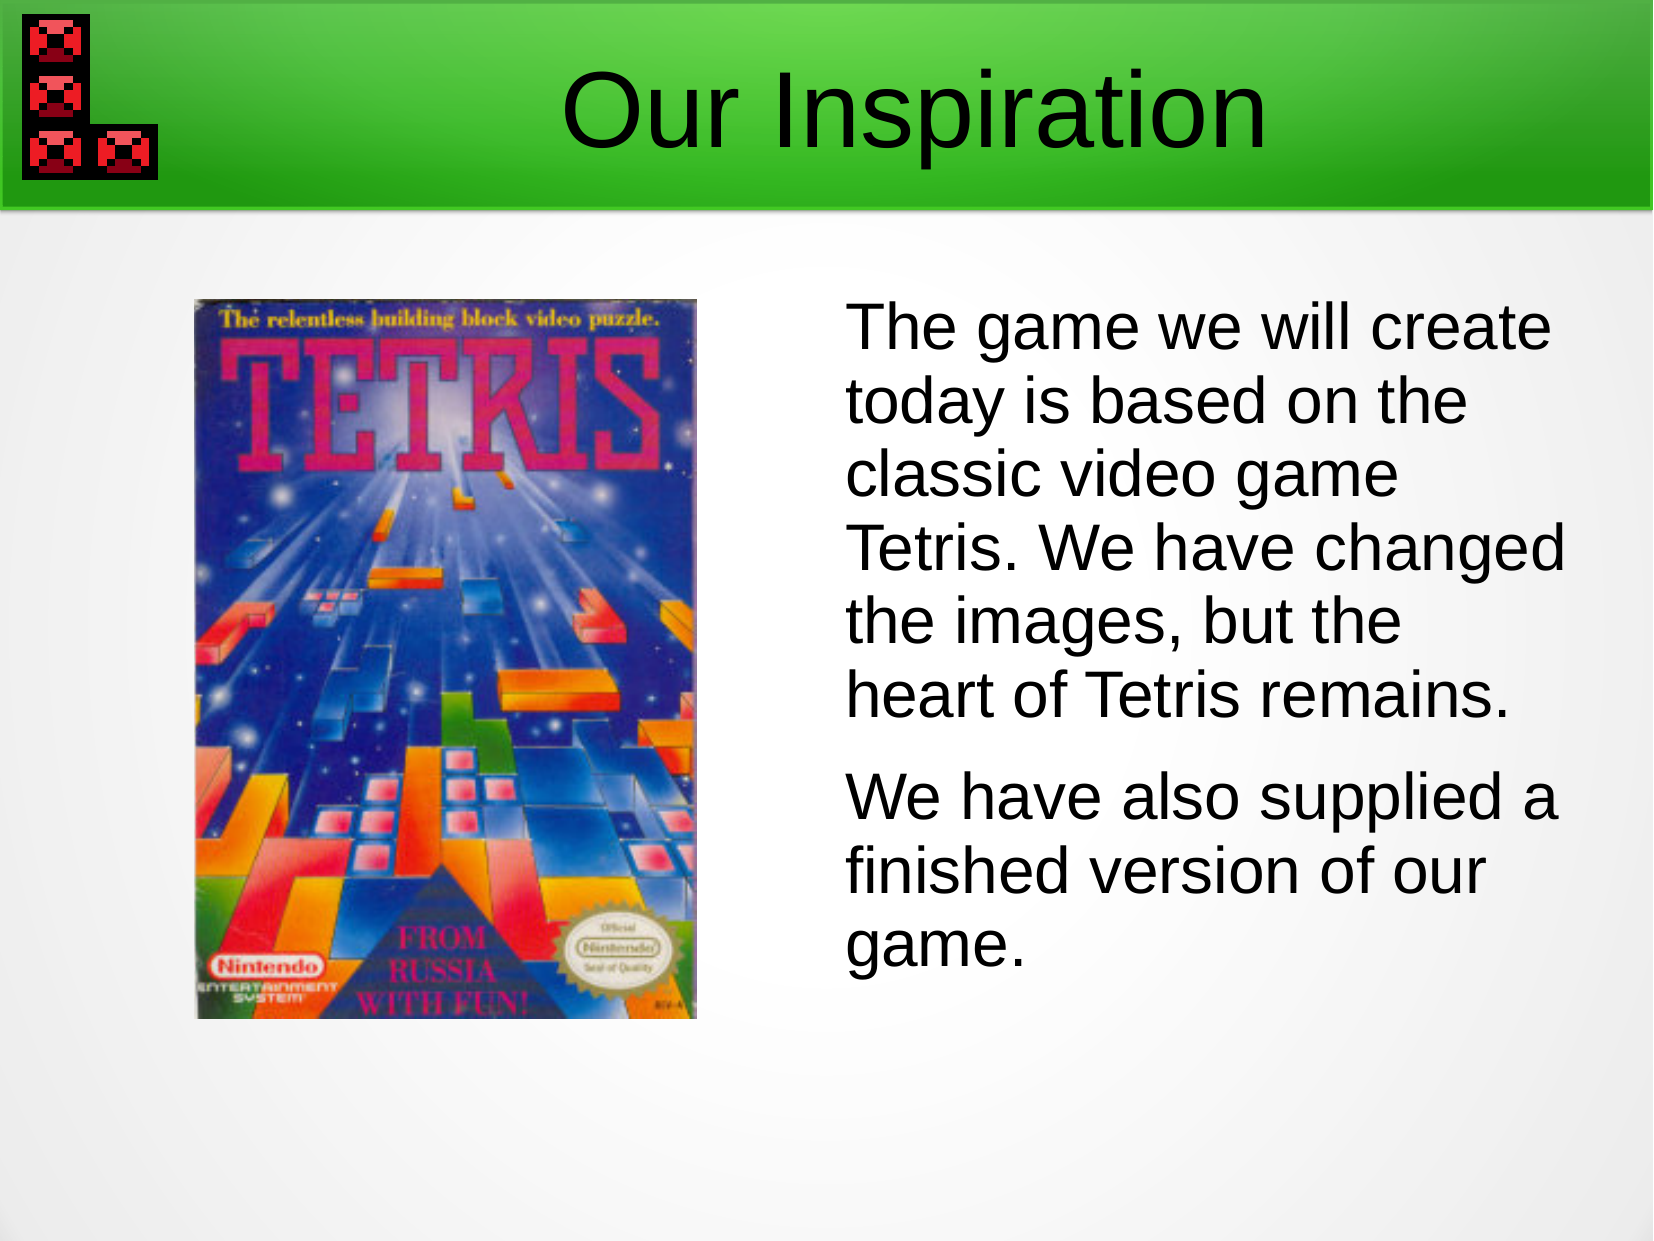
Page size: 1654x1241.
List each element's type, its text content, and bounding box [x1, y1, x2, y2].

picture [22, 14, 158, 180]
title Our Inspiration [195, 30, 1636, 190]
list The game we will create today is based on the classic video game Tetris. We have changed the images, but the heart of Tetris remains. We have also supplied a finished version of our game. [844, 290, 1571, 1010]
picture [194, 299, 697, 1019]
